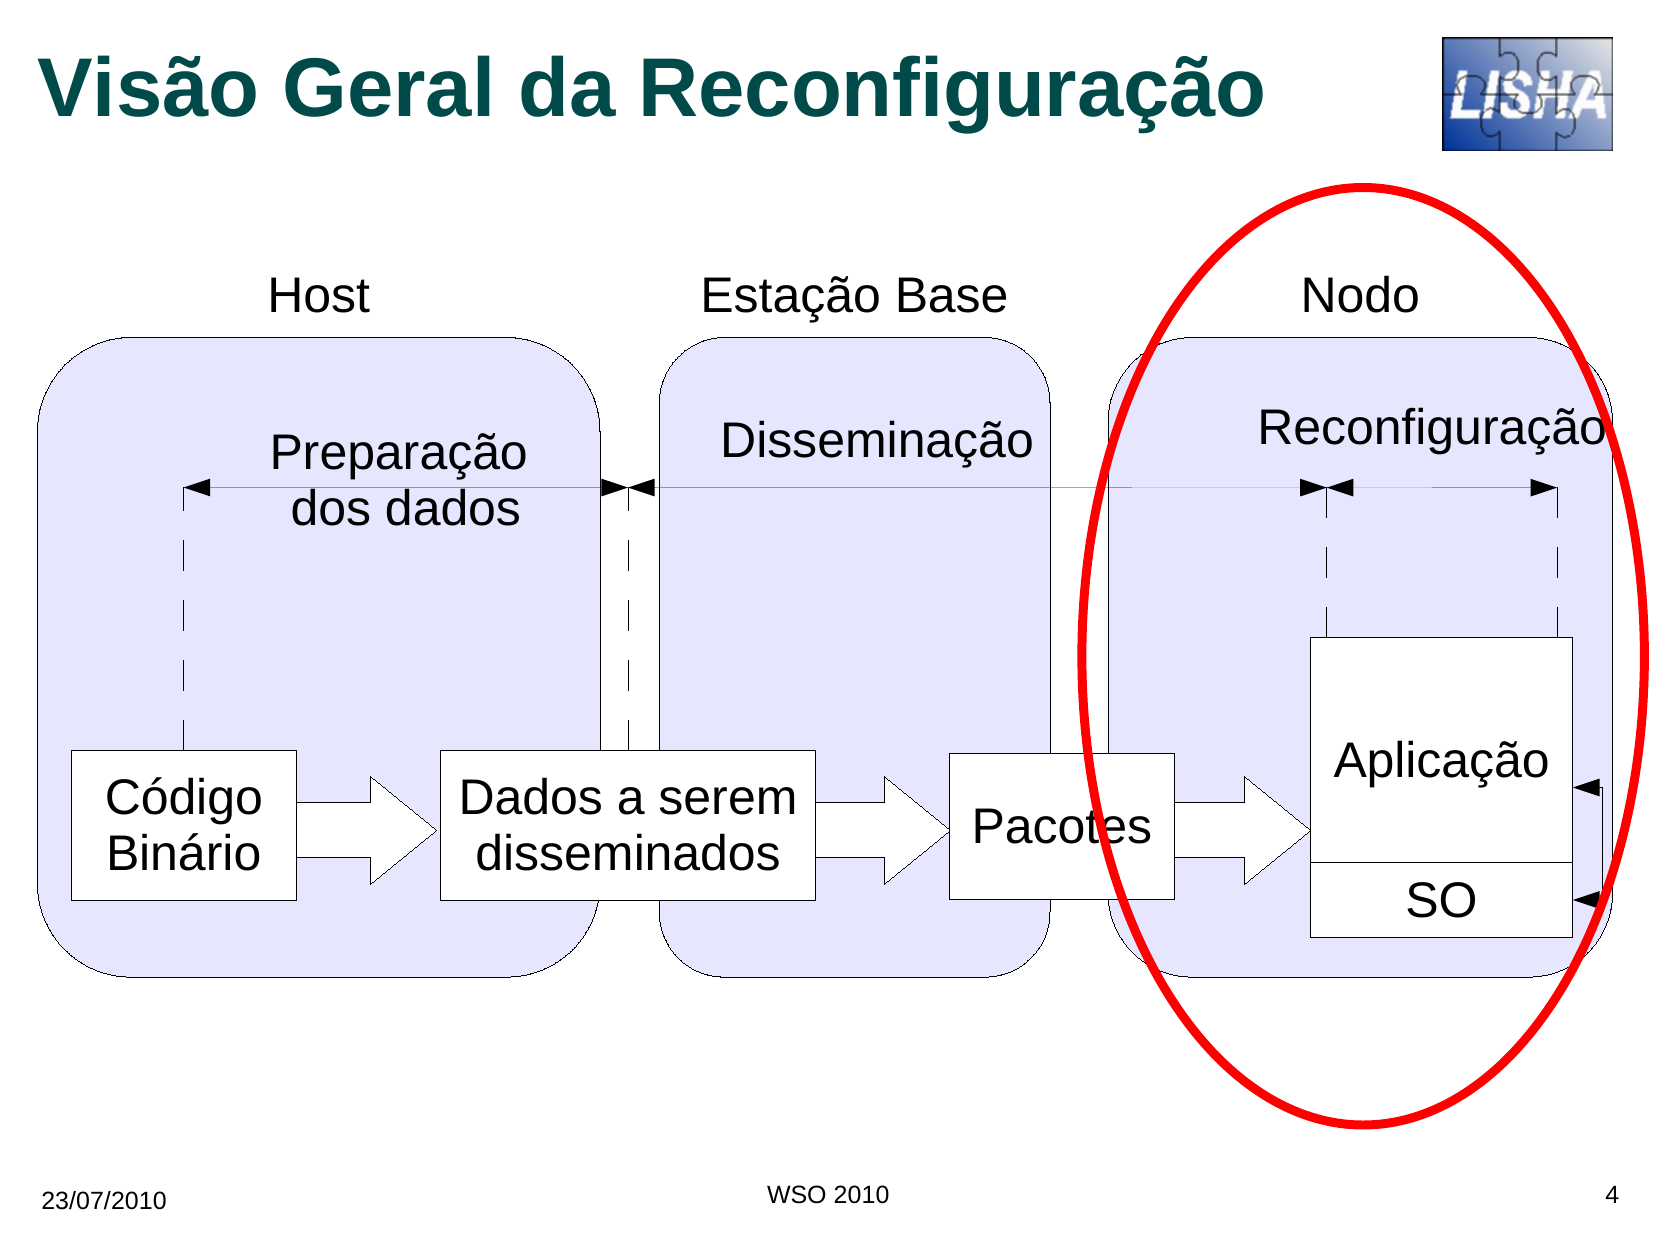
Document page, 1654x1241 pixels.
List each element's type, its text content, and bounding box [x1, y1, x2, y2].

title Visão Geral da Reconfiguração [37, 37, 1426, 151]
text_box Preparação dos dados [269, 424, 543, 549]
picture [1442, 37, 1613, 151]
text_box [659, 337, 1051, 487]
text_box Host [267, 267, 371, 330]
text_box [1081, 187, 1645, 1126]
text_box Código Binário [71, 750, 297, 901]
text_box [37, 337, 601, 978]
text_box Dados a serem disseminados [440, 750, 816, 901]
text_box Estação Base [700, 267, 1009, 330]
text_box Disseminação [720, 412, 1034, 475]
text_box Pacotes [949, 753, 1122, 900]
text_box [659, 488, 1051, 978]
